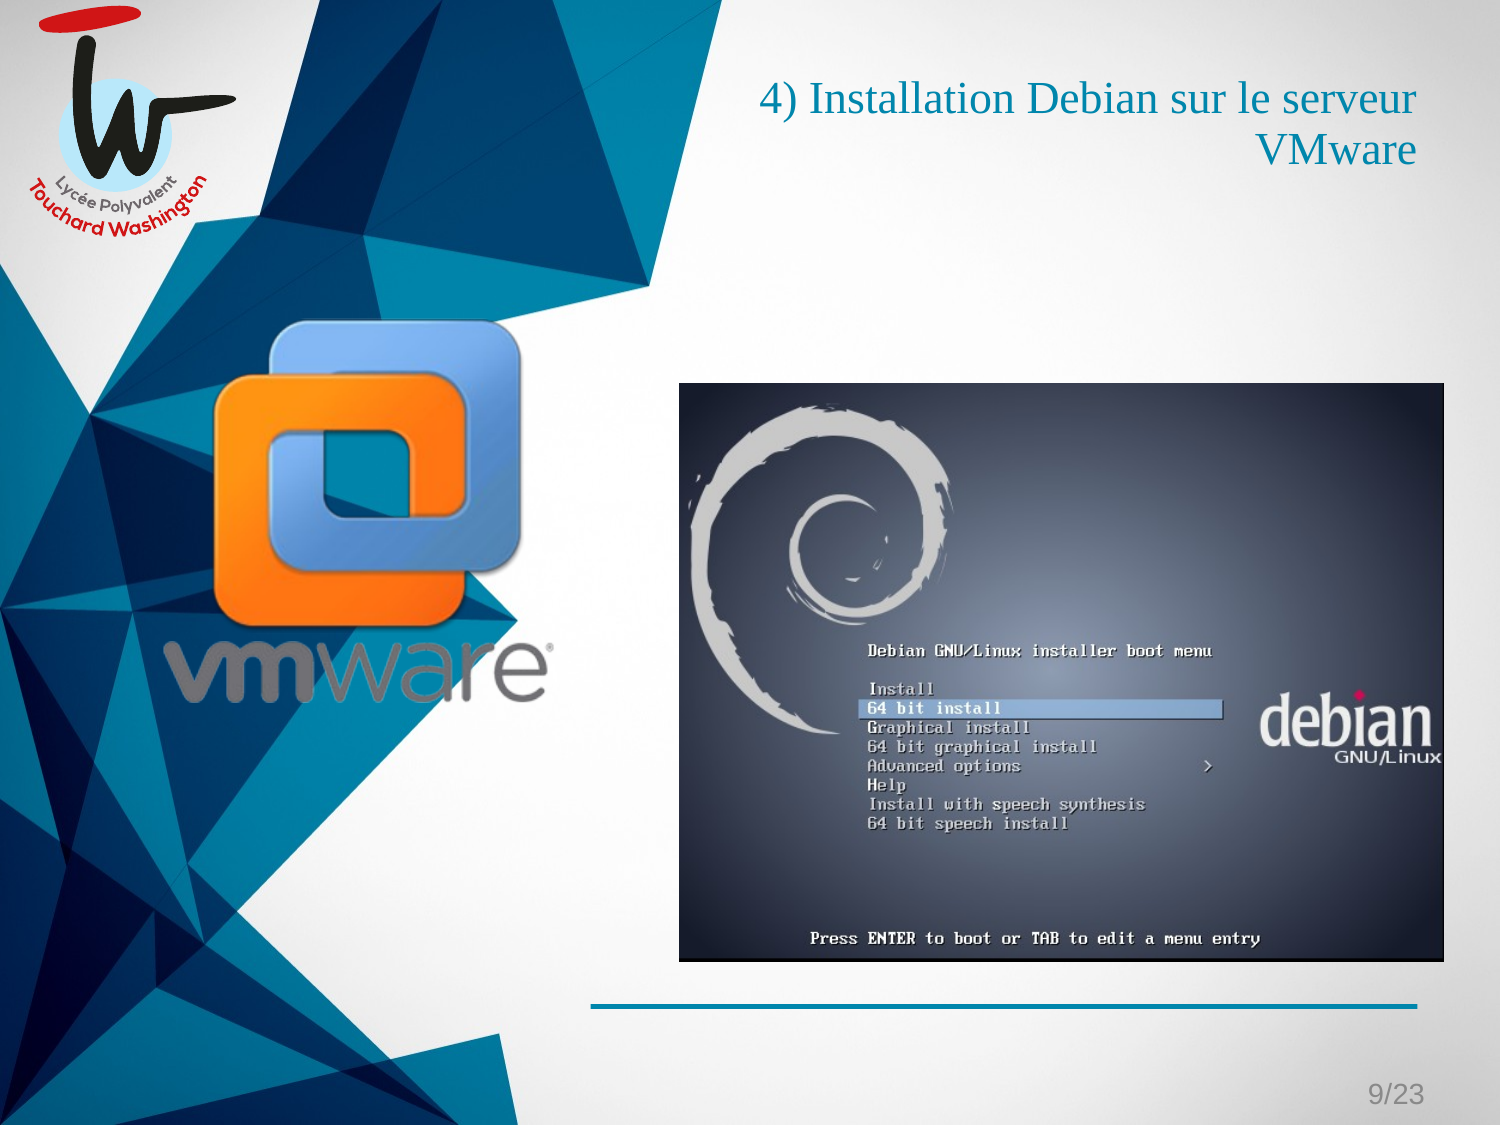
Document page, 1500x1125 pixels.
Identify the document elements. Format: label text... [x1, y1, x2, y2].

picture [0, 0, 1500, 1125]
title 4) Installation Debian sur le serveur VMware [591, 29, 1418, 218]
